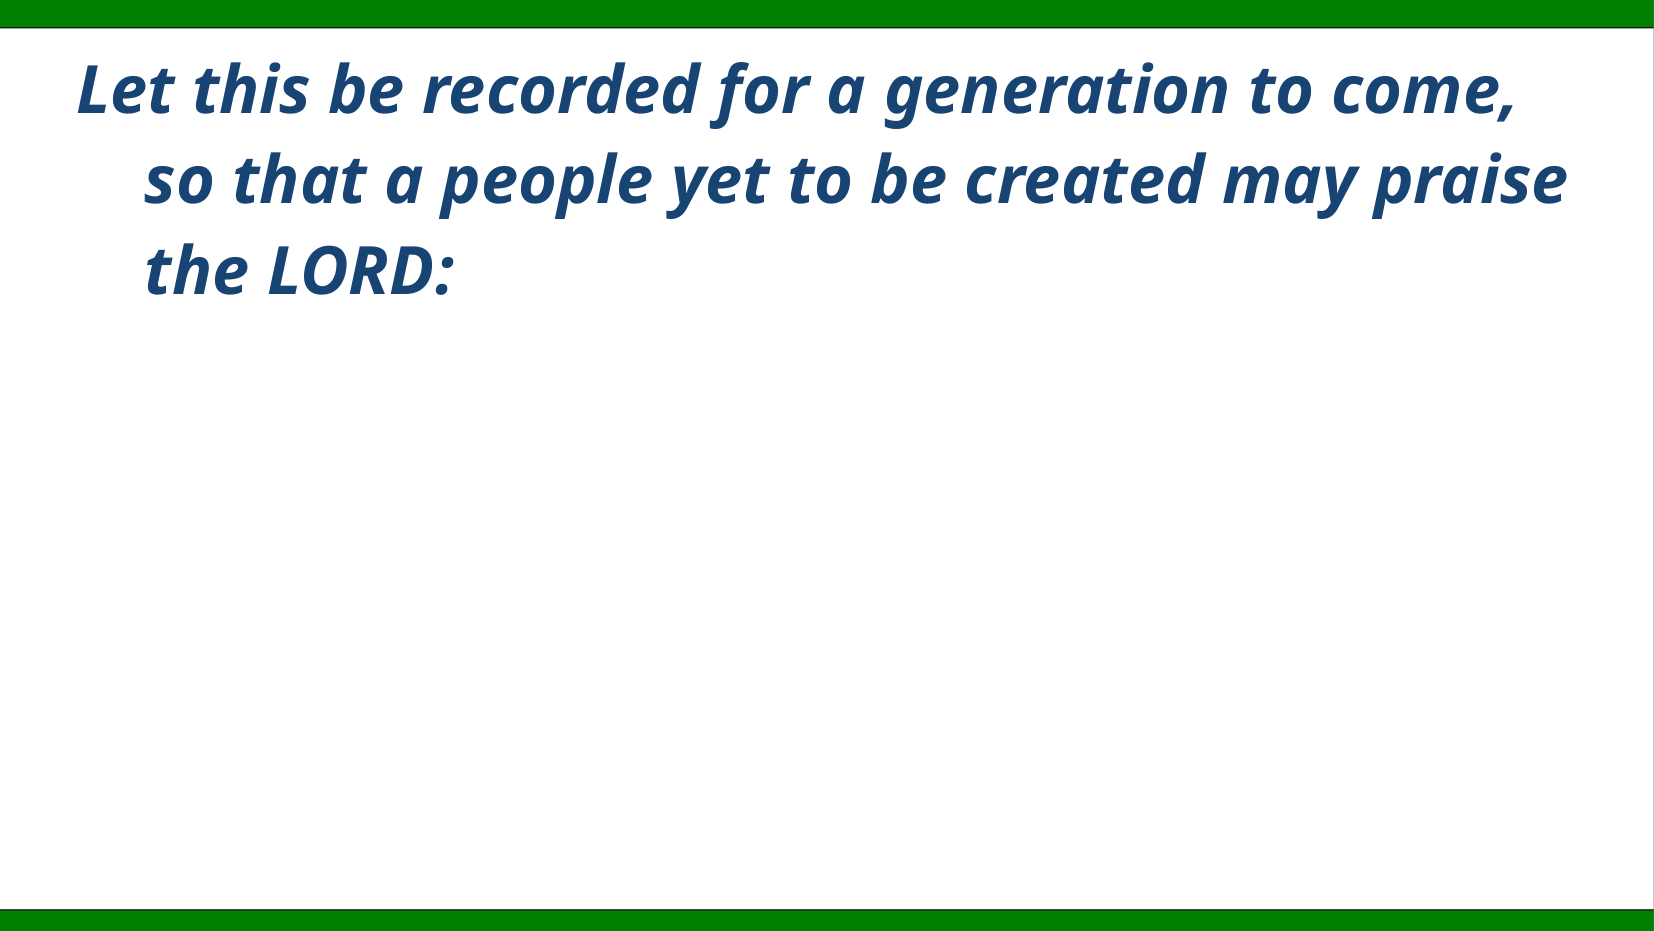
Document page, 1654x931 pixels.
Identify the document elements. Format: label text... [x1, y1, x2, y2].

text_box Let this be recorded for a generation to come, so that a people yet to be created may praise the Lord: [61, 34, 1592, 380]
picture [0, 0, 1654, 931]
